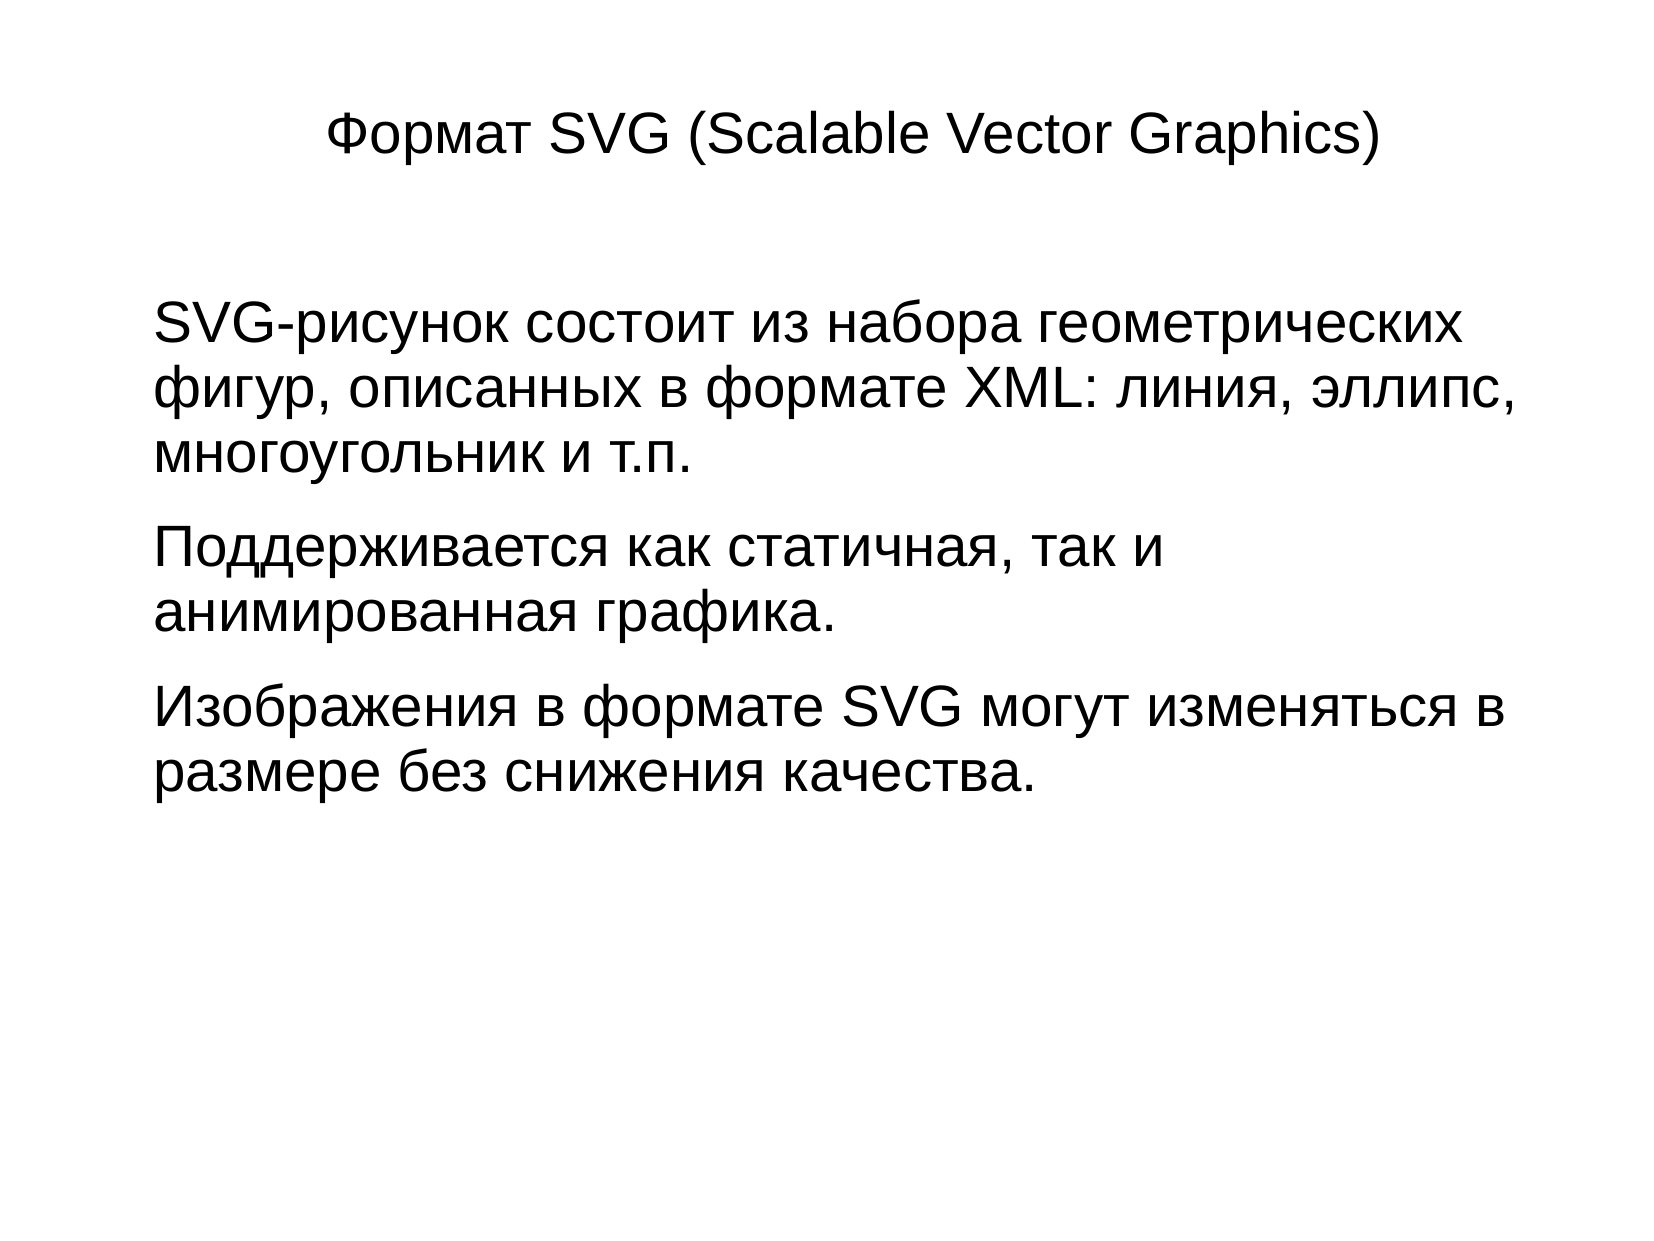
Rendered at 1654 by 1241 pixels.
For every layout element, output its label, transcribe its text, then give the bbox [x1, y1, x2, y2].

list Формат SVG (Scalable Vector Graphics) SVG-рисунок состоит из набора геометрических фигур, описанных в формате XML: линия, эллипс, многоугольник и т.п. Поддерживается как статичная, так и анимированная графика. Изображения в формате SVG могут изменяться в размере без снижения качества. [82, 100, 1571, 928]
